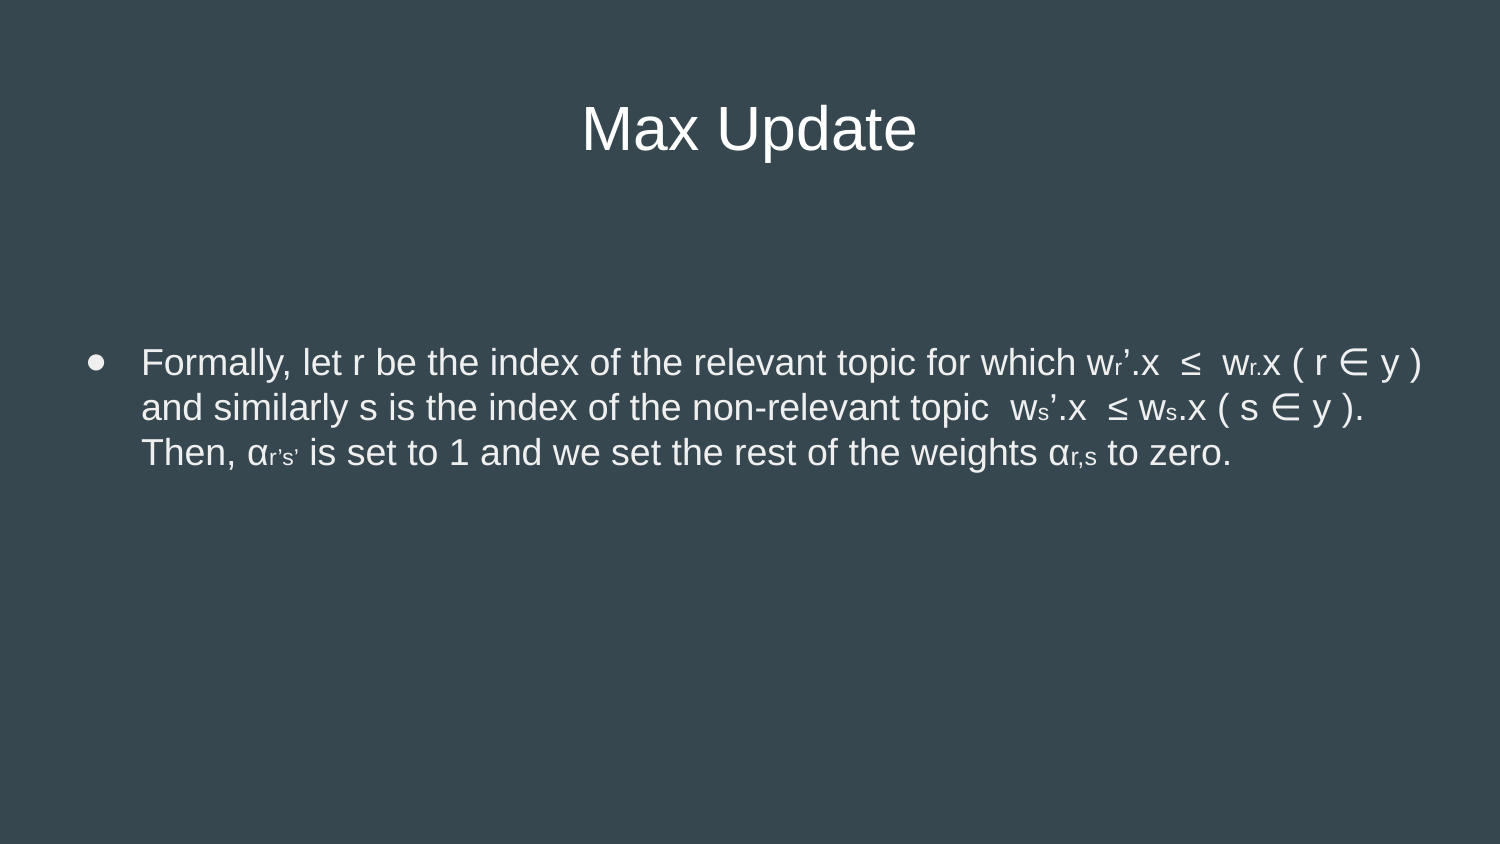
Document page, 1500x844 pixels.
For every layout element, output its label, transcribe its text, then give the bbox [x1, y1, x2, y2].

title Max Update [51, 72, 1449, 167]
list Formally, let r be the index of the relevant topic for which wr’.x ≤ wr.x ( r ∈ y ) and similarly s is the index of the non-relevant topic ws’.x ≤ ws.x ( s ∈ y ). Then, αr’s’ is set to 1 and we set the rest of the weights αr,s to zero. [51, 189, 1449, 750]
